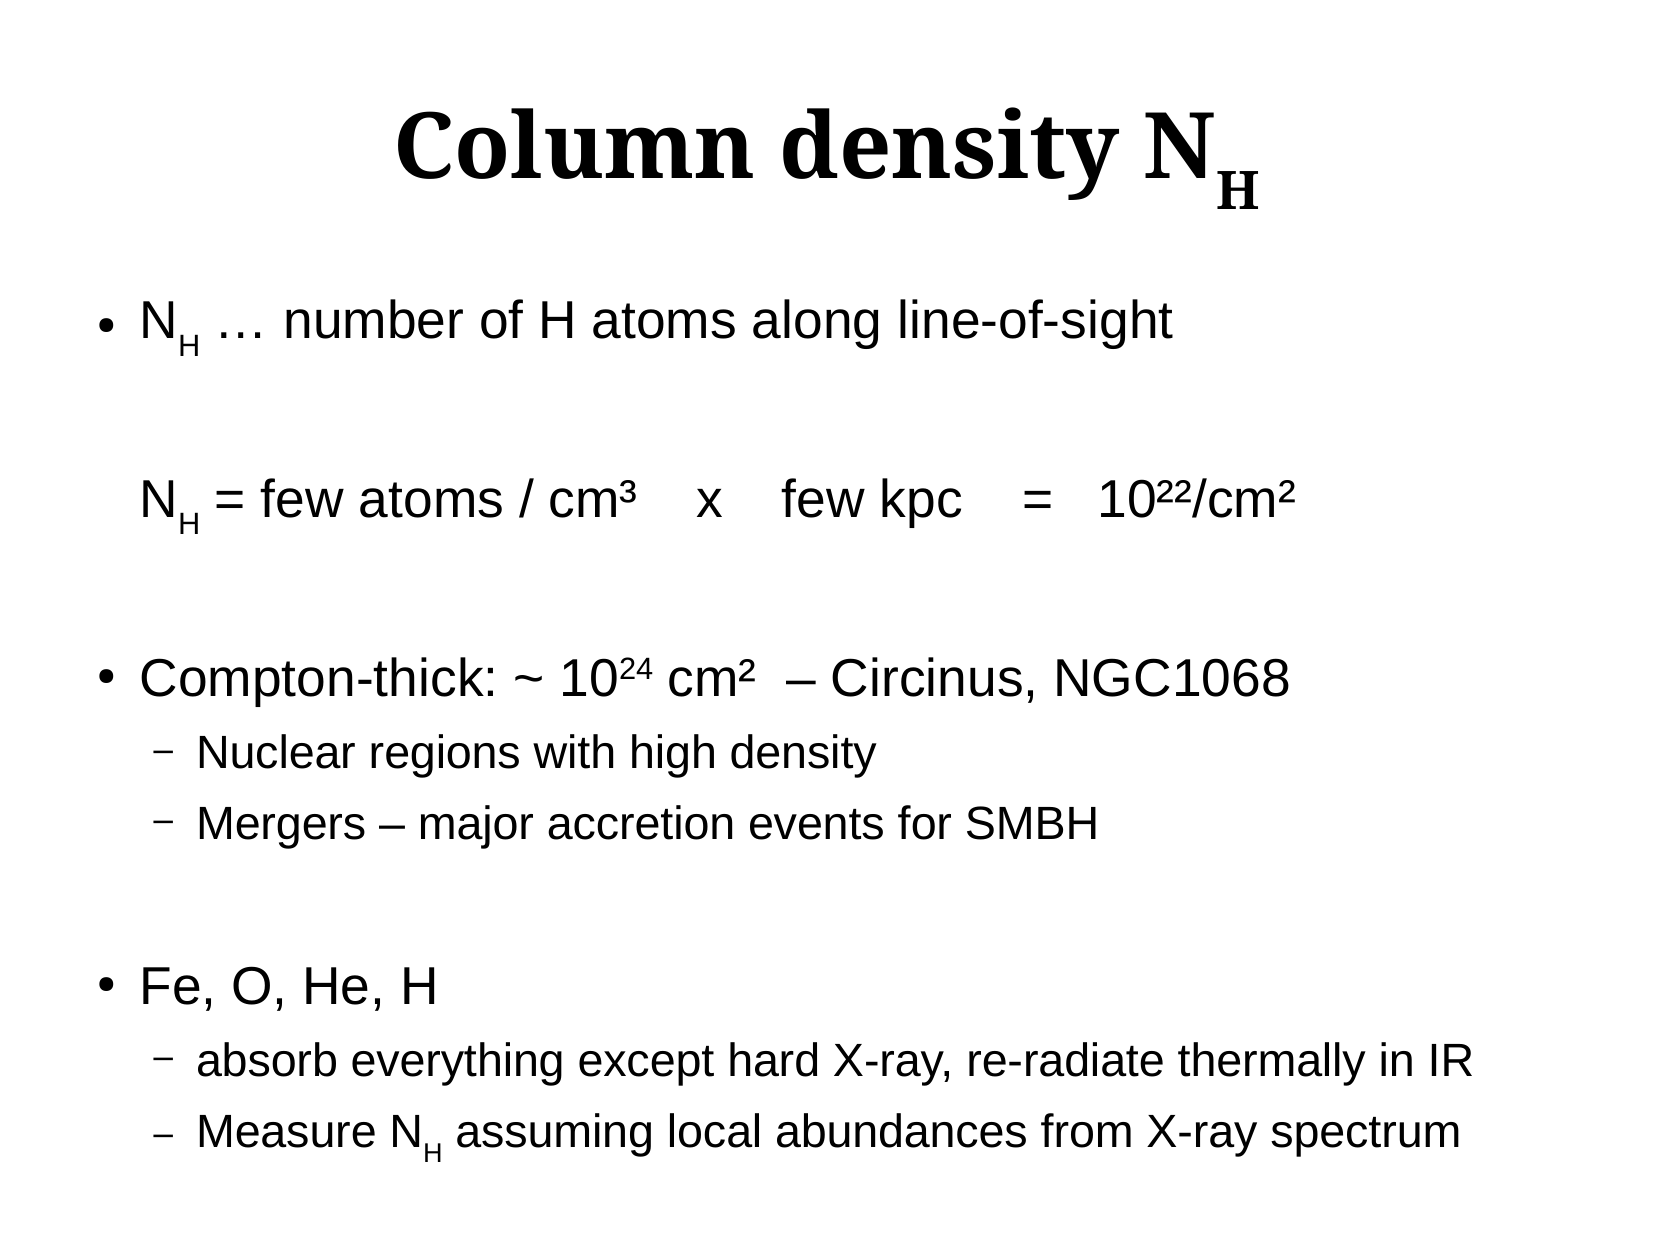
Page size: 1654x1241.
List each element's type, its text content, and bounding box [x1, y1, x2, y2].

list NH … number of H atoms along line-of-sight NH = few atoms / cm³ x few kpc = 10²²/cm² Compton-thick: ~ 1024 cm² – Circinus, NGC1068 Nuclear regions with high density Mergers – major accretion events for SMBH Fe, O, He, H absorb everything except hard X-ray, re-radiate thermally in IR Measure NH assuming local abundances from X-ray spectrum [82, 290, 1571, 1186]
title Column density NH [82, 49, 1571, 257]
